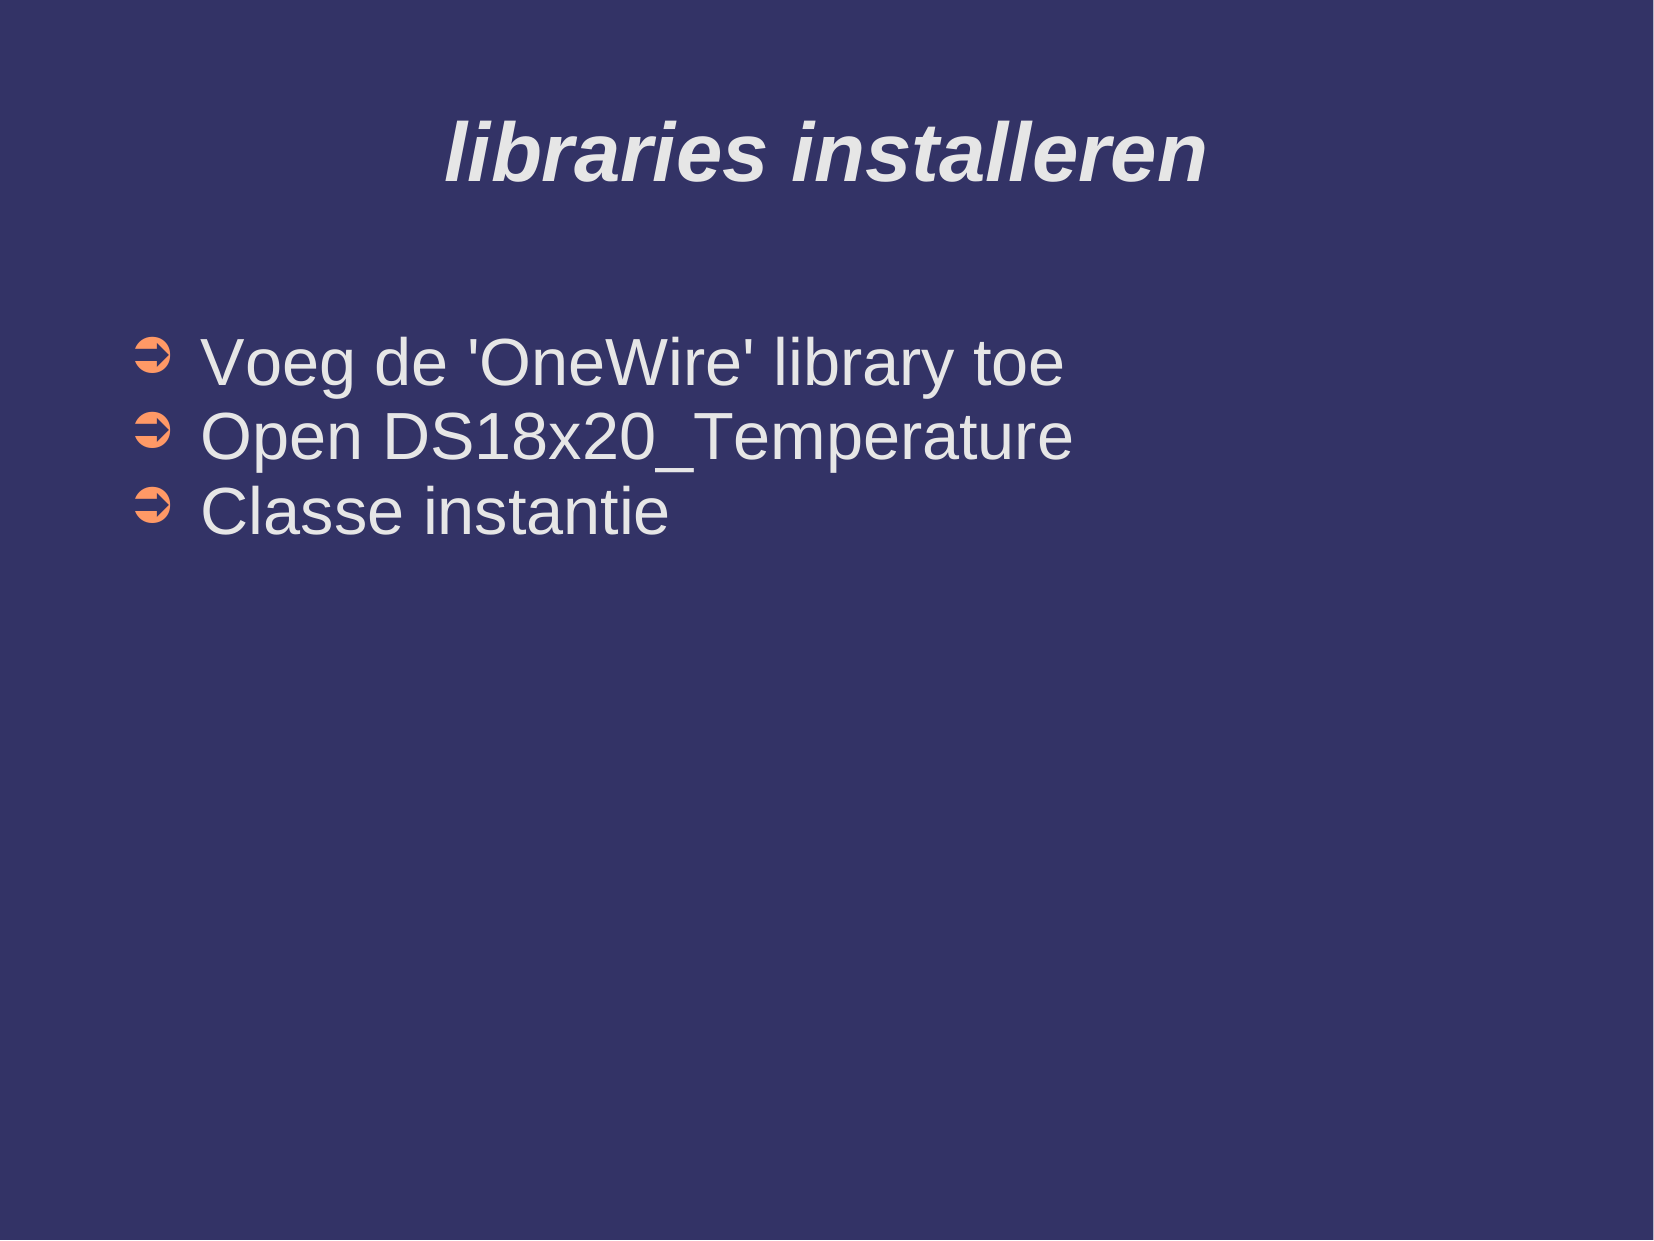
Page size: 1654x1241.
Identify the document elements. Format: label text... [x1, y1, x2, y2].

list Voeg de 'OneWire' library toe Open DS18x20_Temperature Classe instantie [118, 324, 1571, 1004]
title libraries installeren [82, 49, 1571, 257]
